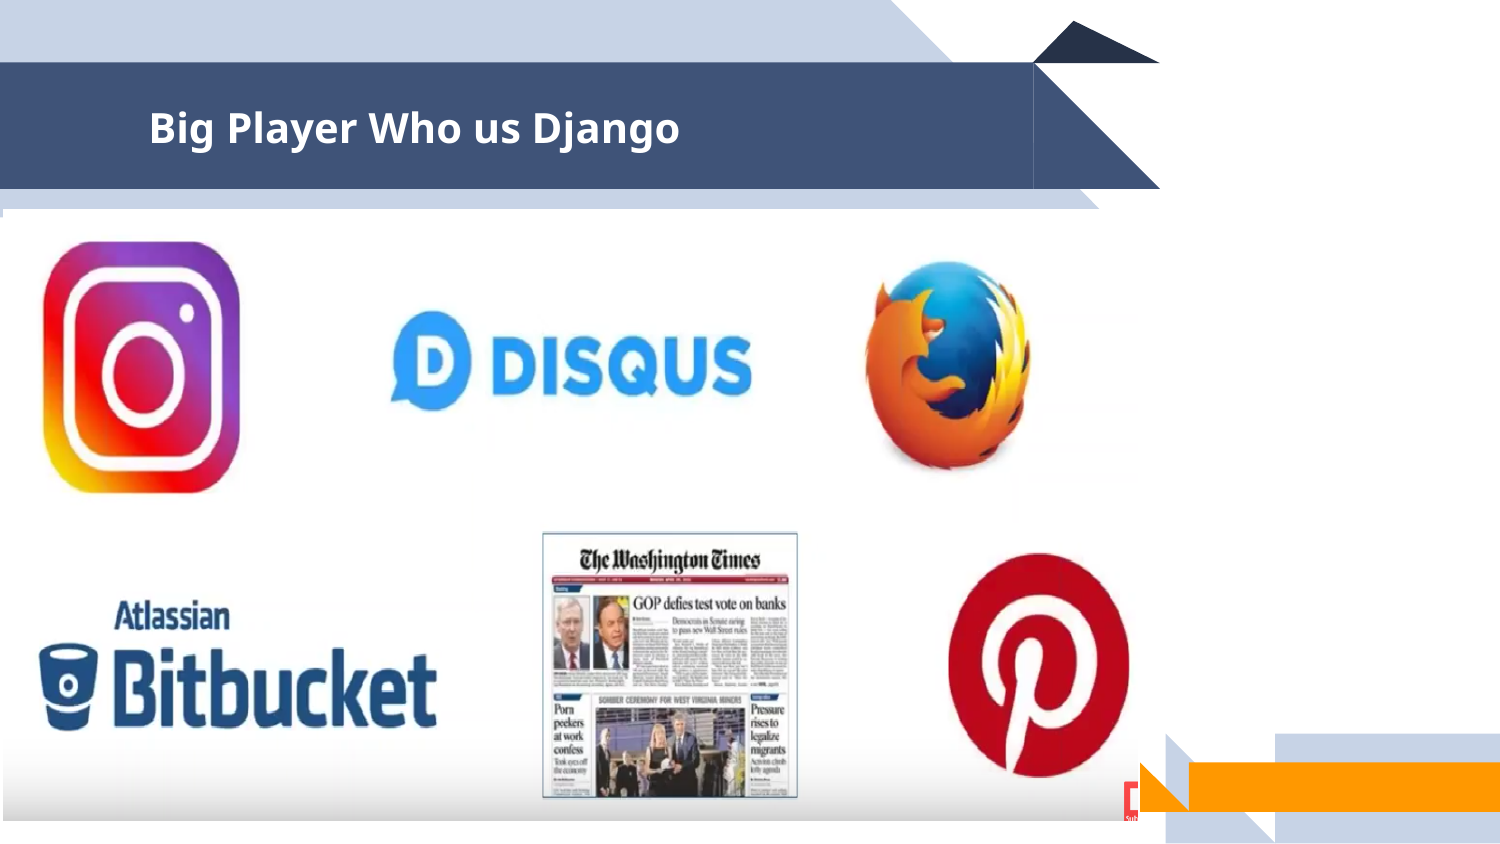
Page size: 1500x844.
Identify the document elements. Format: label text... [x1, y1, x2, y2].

picture [3, 209, 1138, 821]
text_box Big Player Who us Django [133, 64, 996, 190]
